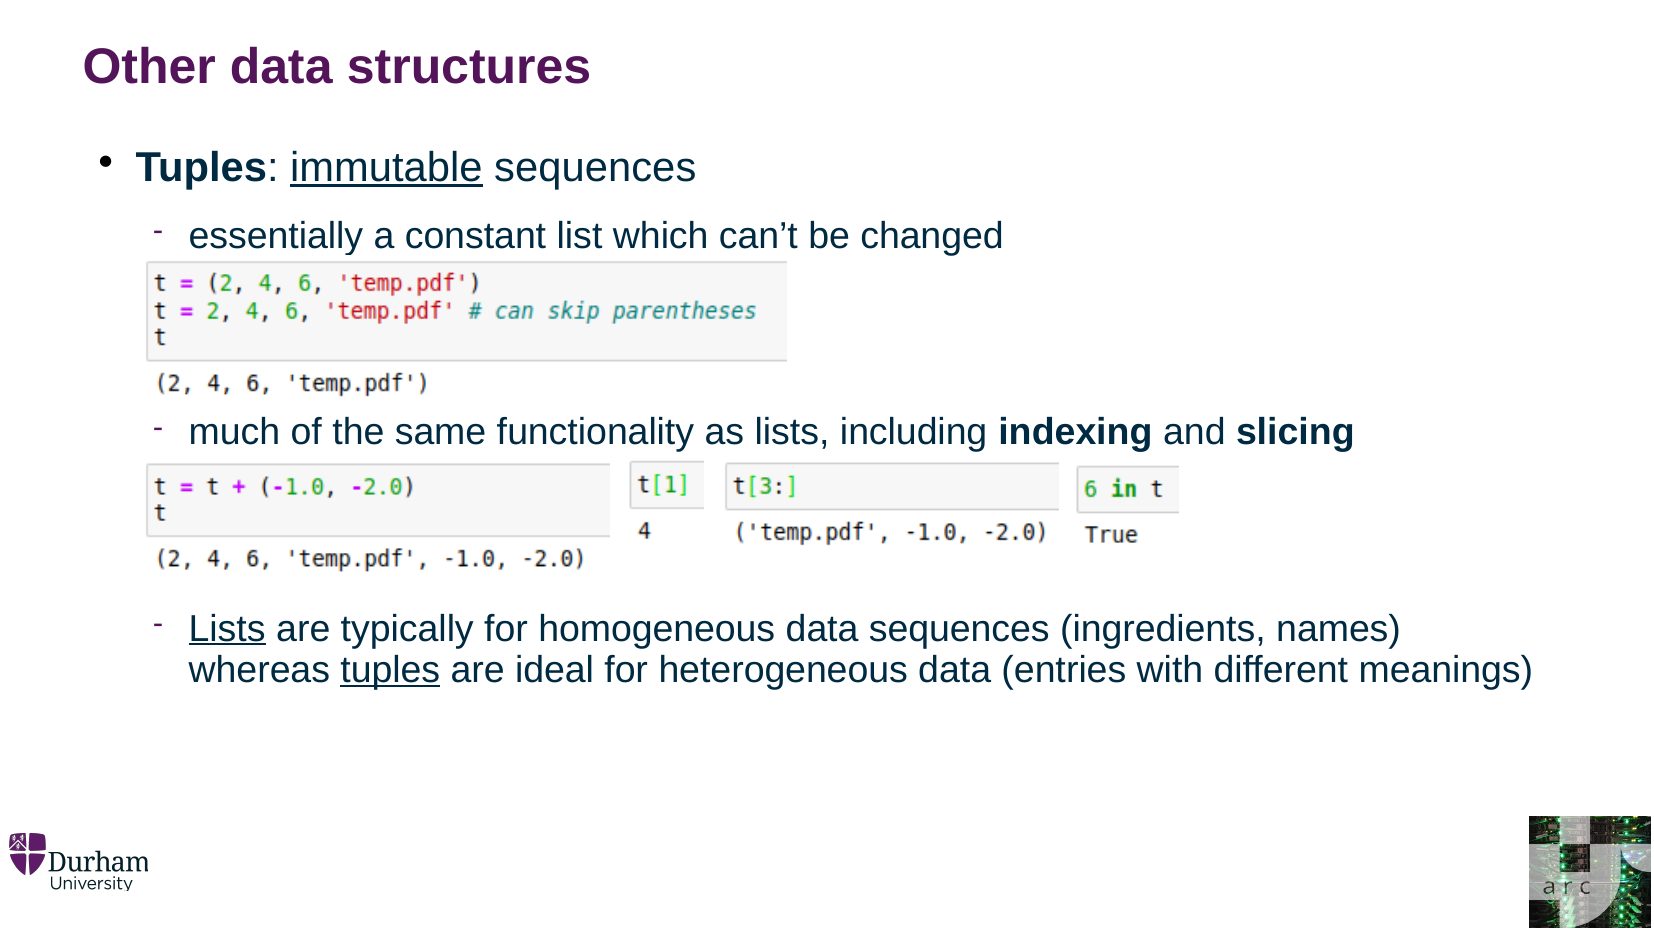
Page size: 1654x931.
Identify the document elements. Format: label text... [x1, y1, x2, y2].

list Tuples: immutable sequences essentially a constant list which can’t be changed much of the same functionality as lists, including indexing and slicing Lists are typically for homogeneous data sequences (ingredients, names) whereas tuples are ideal for heterogeneous data (entries with different meanings) [82, 141, 1571, 745]
picture [1072, 458, 1179, 557]
picture [140, 454, 610, 584]
picture [140, 255, 787, 416]
picture [625, 453, 704, 549]
title Other data structures [82, 36, 1571, 93]
picture [1529, 816, 1651, 928]
picture [9, 833, 148, 891]
picture [719, 453, 1059, 560]
